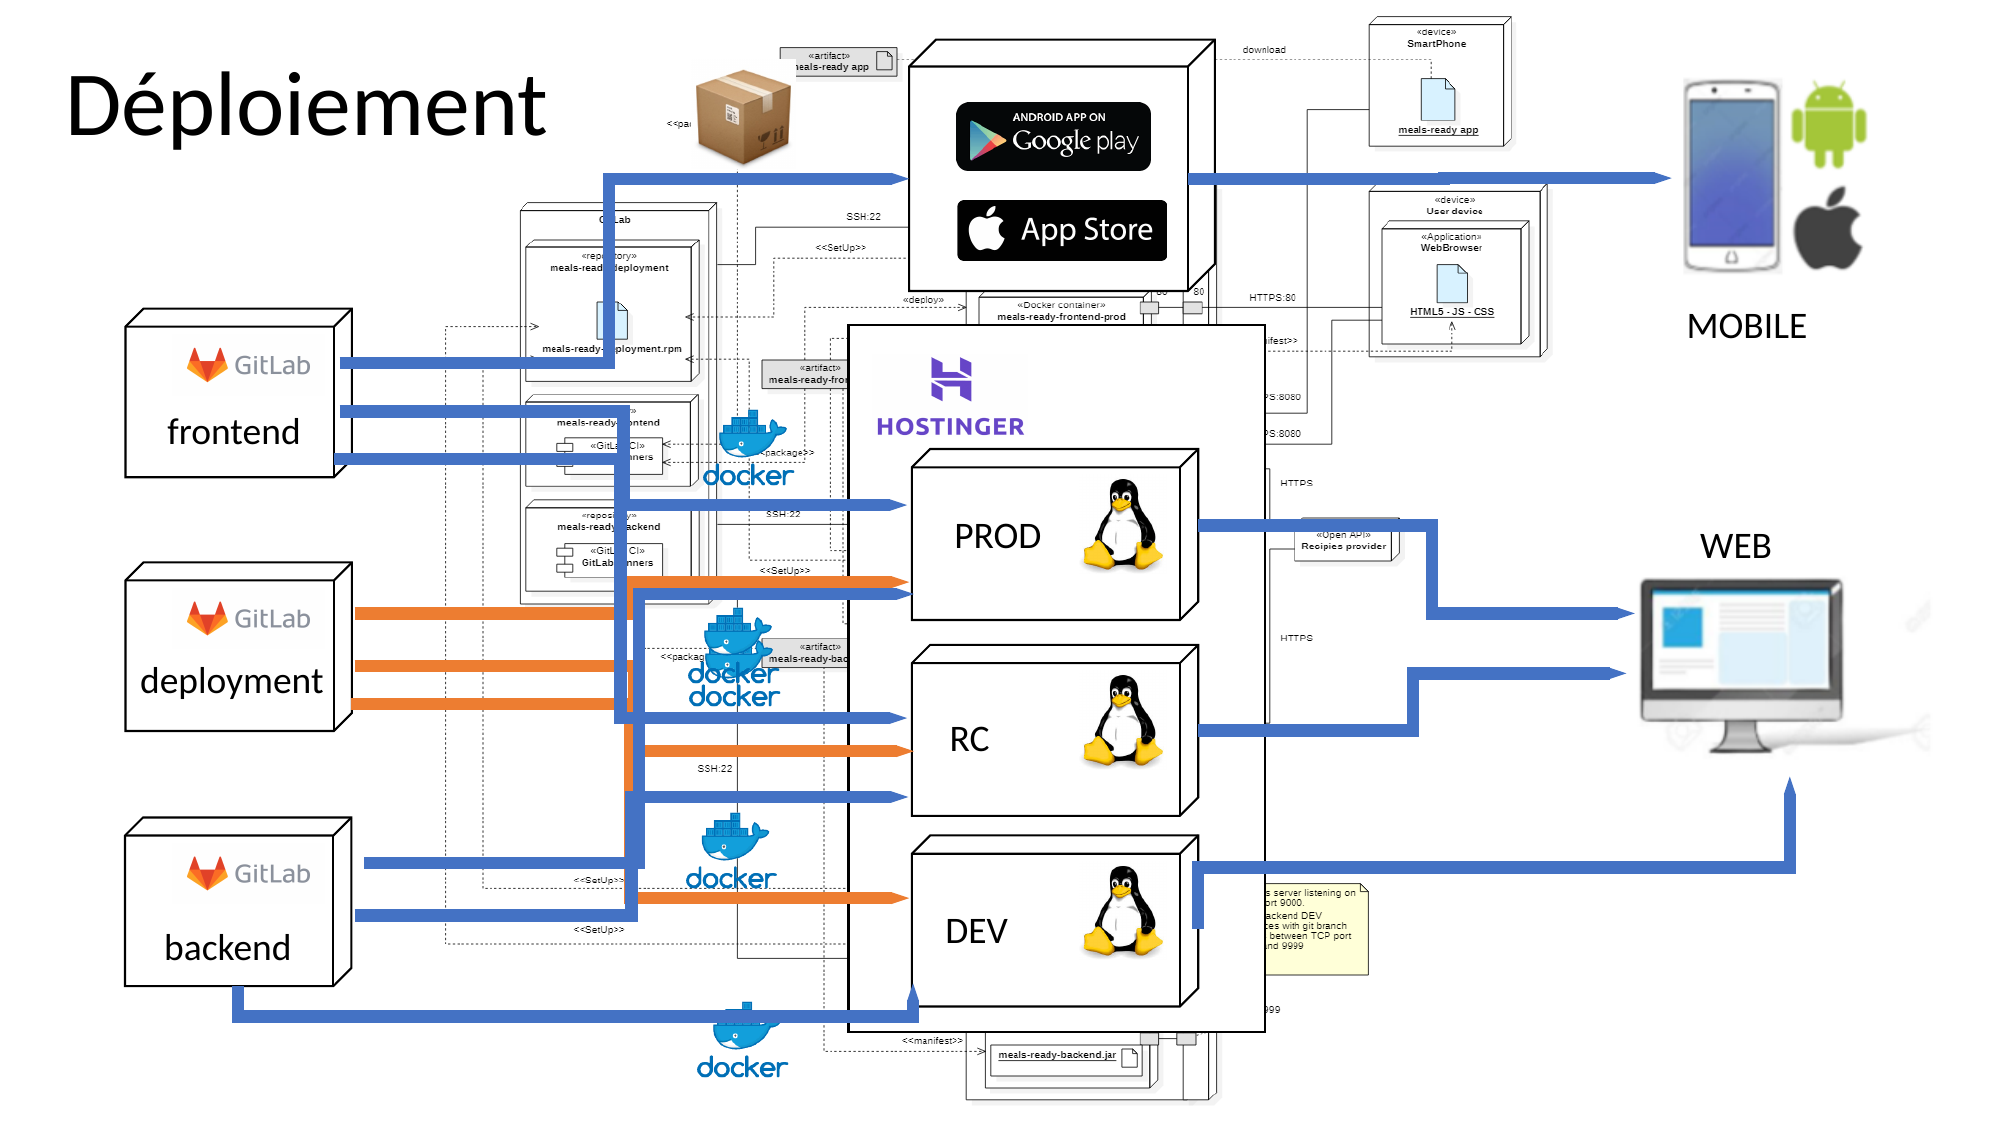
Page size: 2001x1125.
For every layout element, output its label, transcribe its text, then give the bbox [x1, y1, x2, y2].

picture [172, 588, 325, 648]
picture [430, 904, 849, 1009]
text_box [125, 817, 352, 987]
picture [430, 418, 617, 453]
picture [430, 874, 1573, 1125]
text_box DEV [930, 898, 1052, 959]
picture [172, 843, 325, 904]
picture [872, 354, 1028, 437]
picture [645, 724, 849, 745]
picture [430, 710, 624, 857]
text_box MOBILE [1671, 293, 1835, 355]
picture [1079, 474, 1167, 574]
picture [957, 200, 1167, 261]
text_box [849, 325, 1265, 1032]
picture [172, 334, 325, 396]
picture [1079, 861, 1167, 960]
picture [645, 757, 849, 791]
picture [430, 672, 614, 698]
picture [1626, 570, 1954, 777]
picture [430, 0, 1573, 357]
picture [430, 869, 625, 909]
picture [956, 102, 1151, 171]
picture [1265, 680, 1573, 861]
picture [430, 180, 1573, 607]
picture [1079, 670, 1167, 770]
picture [635, 600, 849, 716]
text_box frontend [152, 399, 368, 460]
picture [627, 620, 633, 660]
picture [1265, 532, 1573, 724]
picture [1671, 62, 1885, 294]
text_box deployment [125, 648, 341, 709]
picture [633, 803, 849, 898]
text_box backend [149, 915, 365, 977]
text_box [125, 308, 352, 478]
text_box WEB [1685, 513, 1825, 574]
text_box Déploiement [50, 36, 763, 163]
picture [430, 465, 614, 607]
picture [627, 511, 849, 576]
text_box [909, 39, 1215, 292]
text_box PROD [939, 503, 1061, 565]
text_box [125, 562, 352, 731]
text_box RC [934, 706, 1057, 768]
picture [430, 620, 614, 660]
